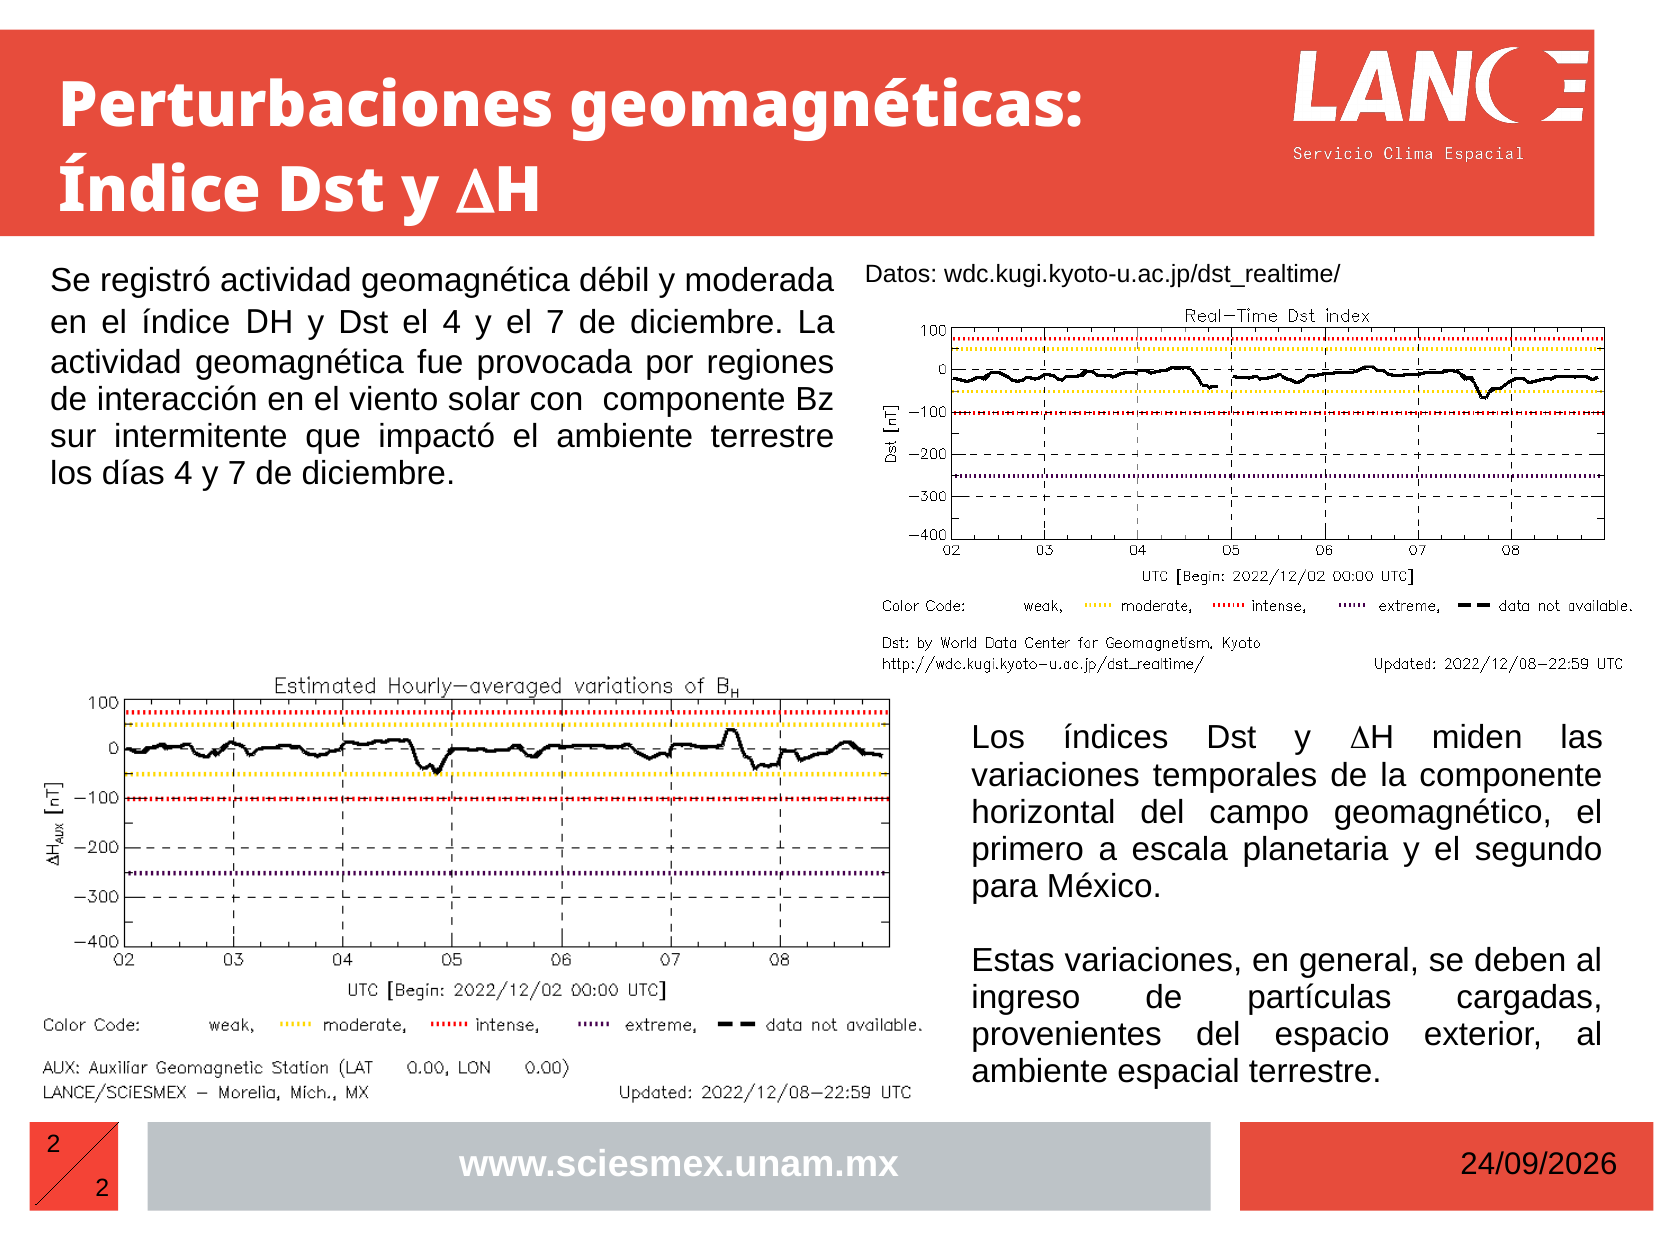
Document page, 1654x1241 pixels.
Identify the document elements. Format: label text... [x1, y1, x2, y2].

text_box <número> [31, 1122, 176, 1170]
text_box Los índices Dst y DH miden las variaciones temporales de la componente horizontal del campo geomagnético, el primero a escala planetaria y el segundo para México. Estas variaciones, en general, se deben al ingreso de partículas cargadas, provenientes del espacio exterior, al ambiente espacial terrestre. [956, 711, 1619, 1097]
picture [1293, 47, 1589, 162]
picture [34, 289, 1642, 1105]
title Perturbaciones geomagnéticas: Índice Dst y DH [59, 59, 1312, 207]
text_box 2 [35, 1151, 125, 1209]
text_box www.sciesmex.unam.mx [153, 1122, 1205, 1205]
text_box 08/12/2022 [1424, 1122, 1654, 1205]
text_box Datos: wdc.kugi.kyoto-u.ac.jp/dst_realtime/ [850, 252, 1371, 296]
text_box Se registró actividad geomagnética débil y moderada en el índice DH y Dst el 4 y el 7 de diciembre. La actividad geomagnética fue provocada por regiones de interacción en el viento solar con componente Bz sur intermitente que impactó el ambiente terrestre los días 4 y 7 de diciembre. [35, 253, 851, 640]
